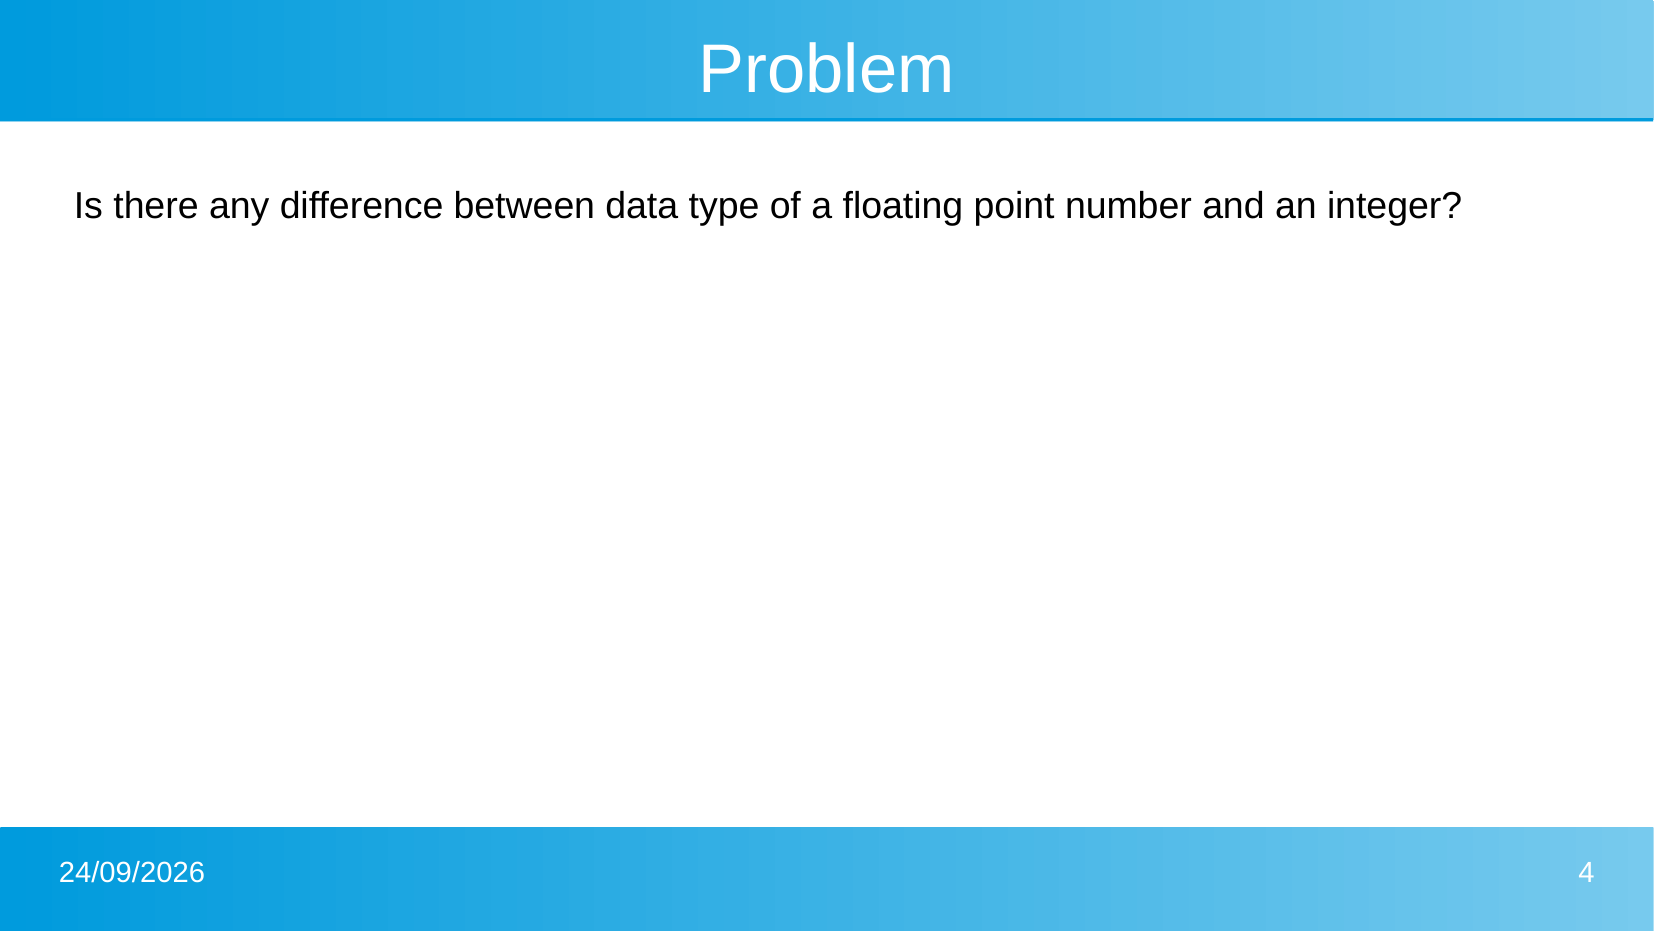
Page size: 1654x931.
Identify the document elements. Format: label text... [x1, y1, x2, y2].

text_box Is there any difference between data type of a floating point number and an integer? [59, 177, 1565, 234]
title Problem [59, 29, 1595, 108]
